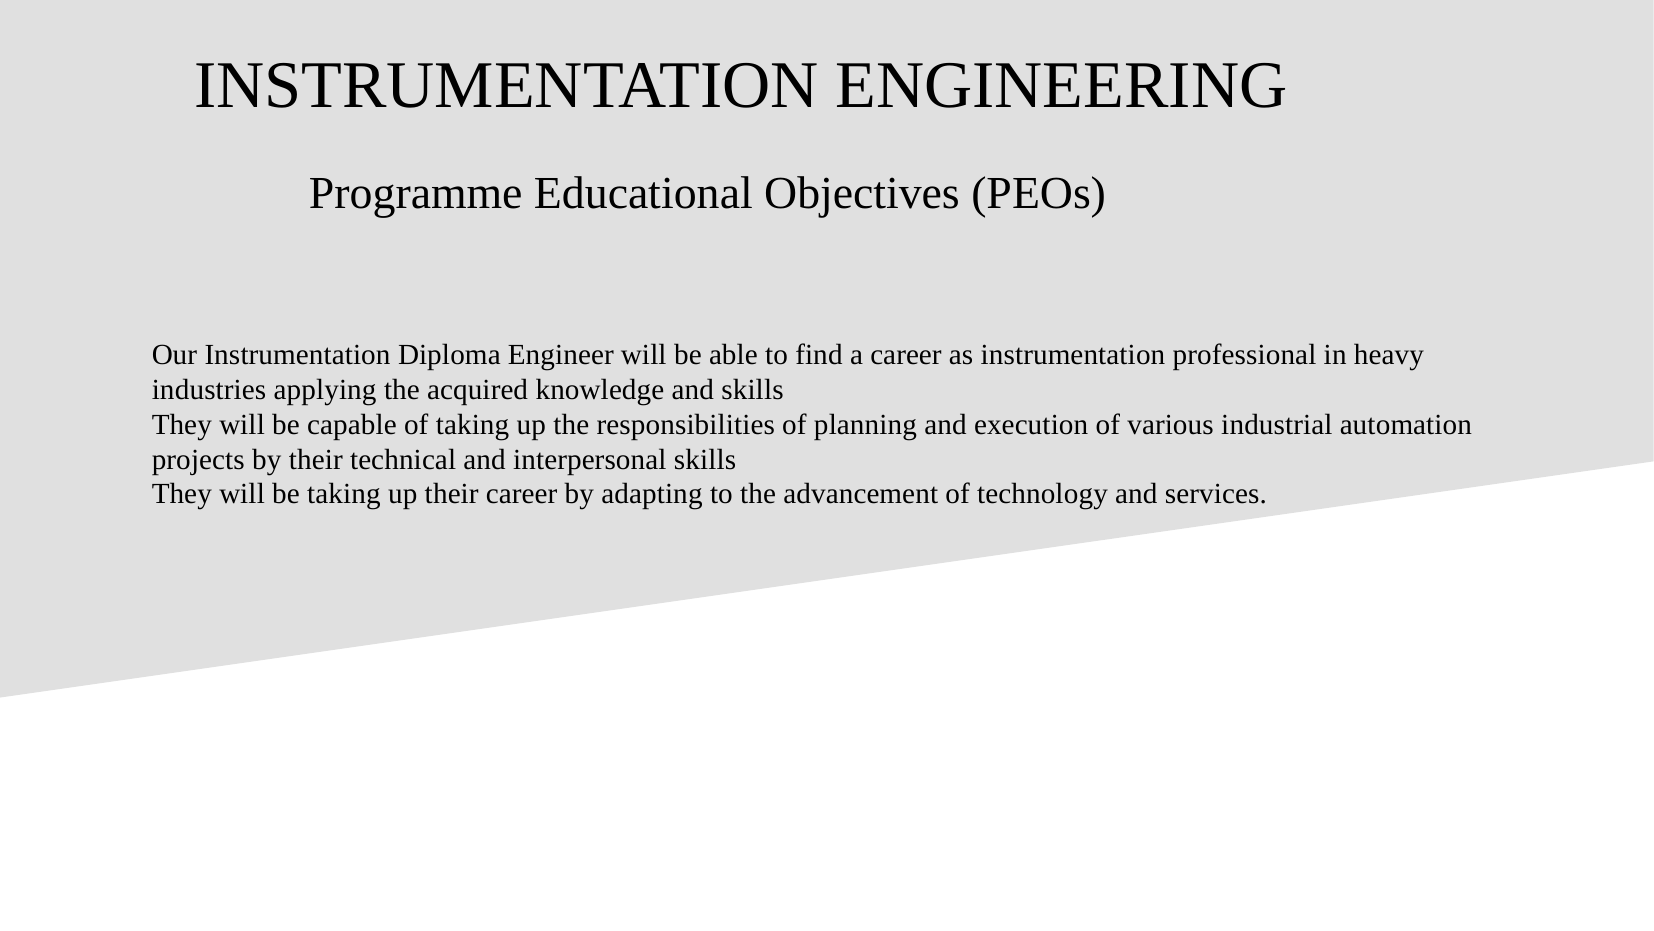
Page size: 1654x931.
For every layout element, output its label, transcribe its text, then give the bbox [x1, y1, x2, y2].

text_box Our Instrumentation Diploma Engineer will be able to find a career as instrumentation professional in heavy industries applying the acquired knowledge and skills They will be capable of taking up the responsibilities of planning and execution of various industrial automation projects by their technical and interpersonal skills They will be taking up their career by adapting to the advancement of technology and services. [137, 327, 1527, 602]
text_box INSTRUMENTATION ENGINEERING [179, 33, 1437, 123]
text_box Programme Educational Objectives (PEOs) [294, 155, 1122, 221]
